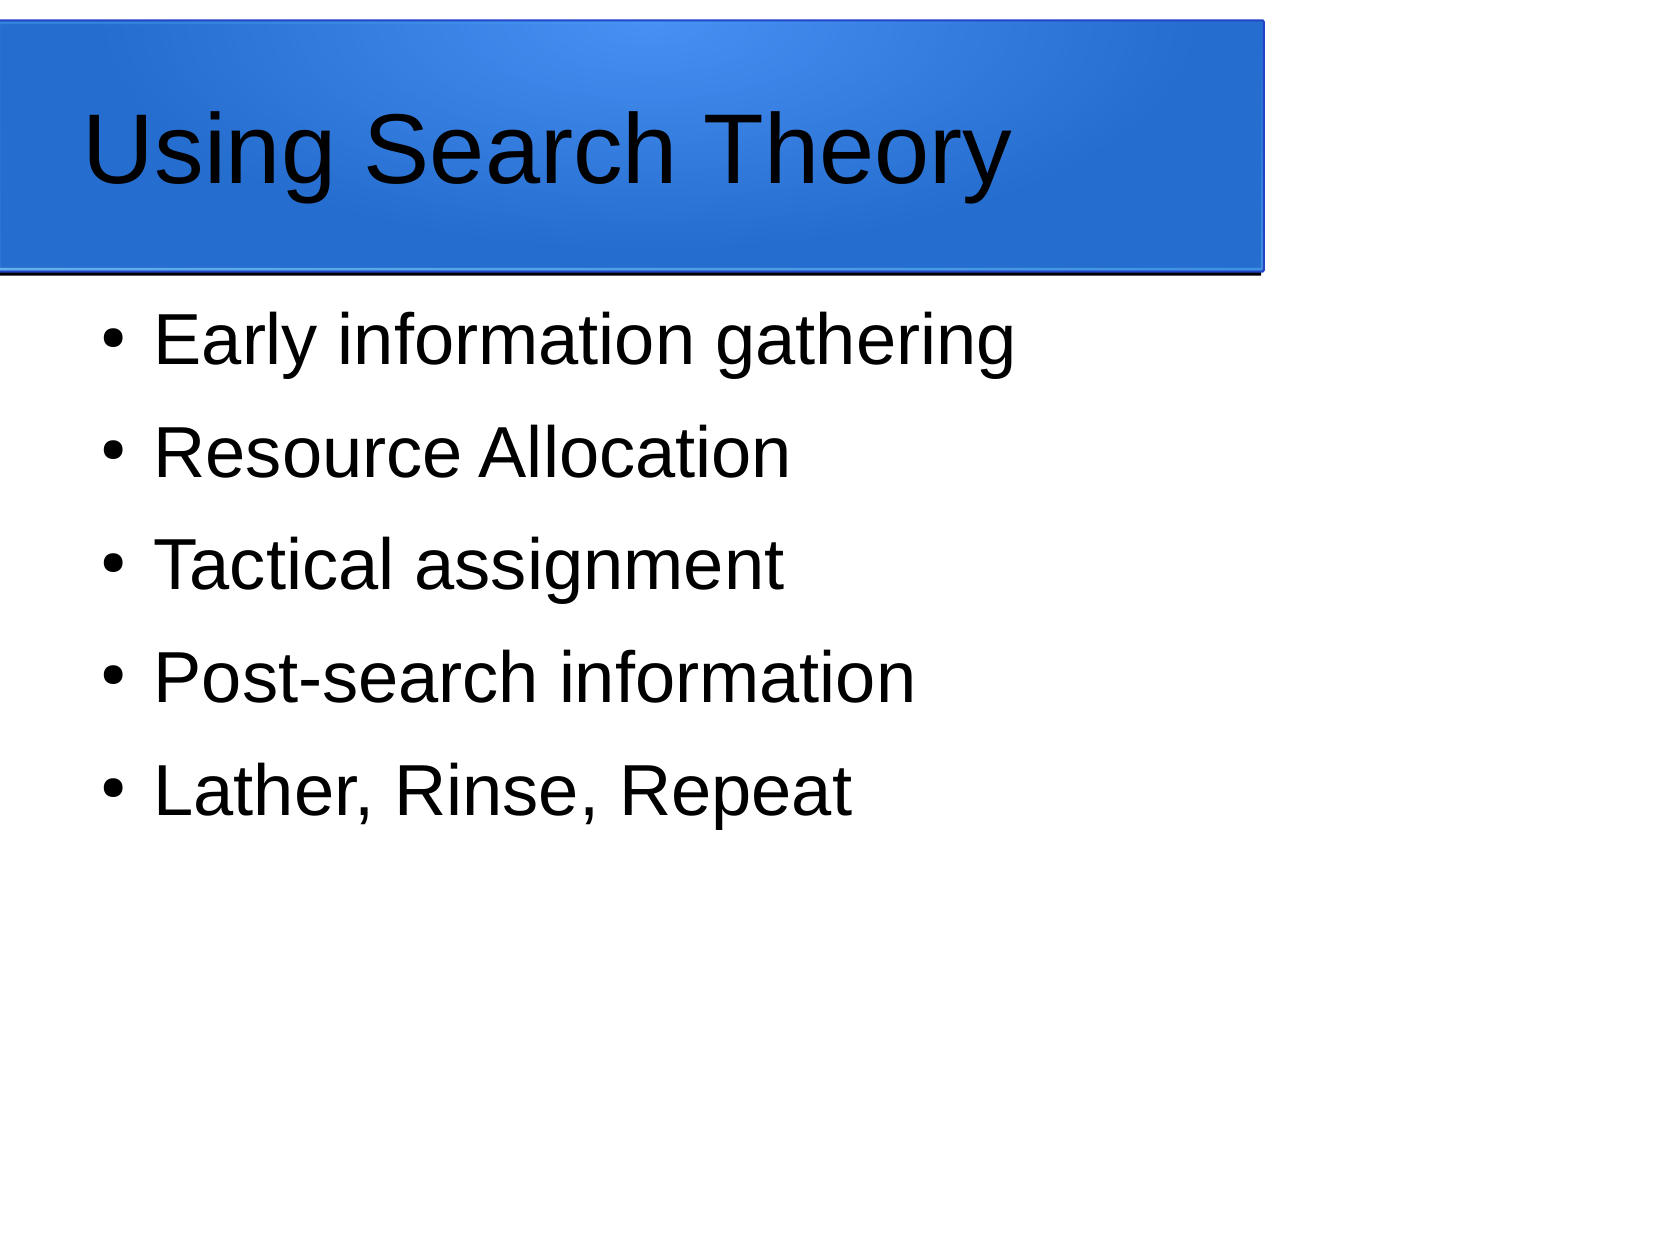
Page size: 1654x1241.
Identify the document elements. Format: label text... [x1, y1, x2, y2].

list Early information gathering Resource Allocation Tactical assignment Post-search information Lather, Rinse, Repeat [82, 299, 1571, 1019]
title Using Search Theory [82, 47, 1235, 252]
